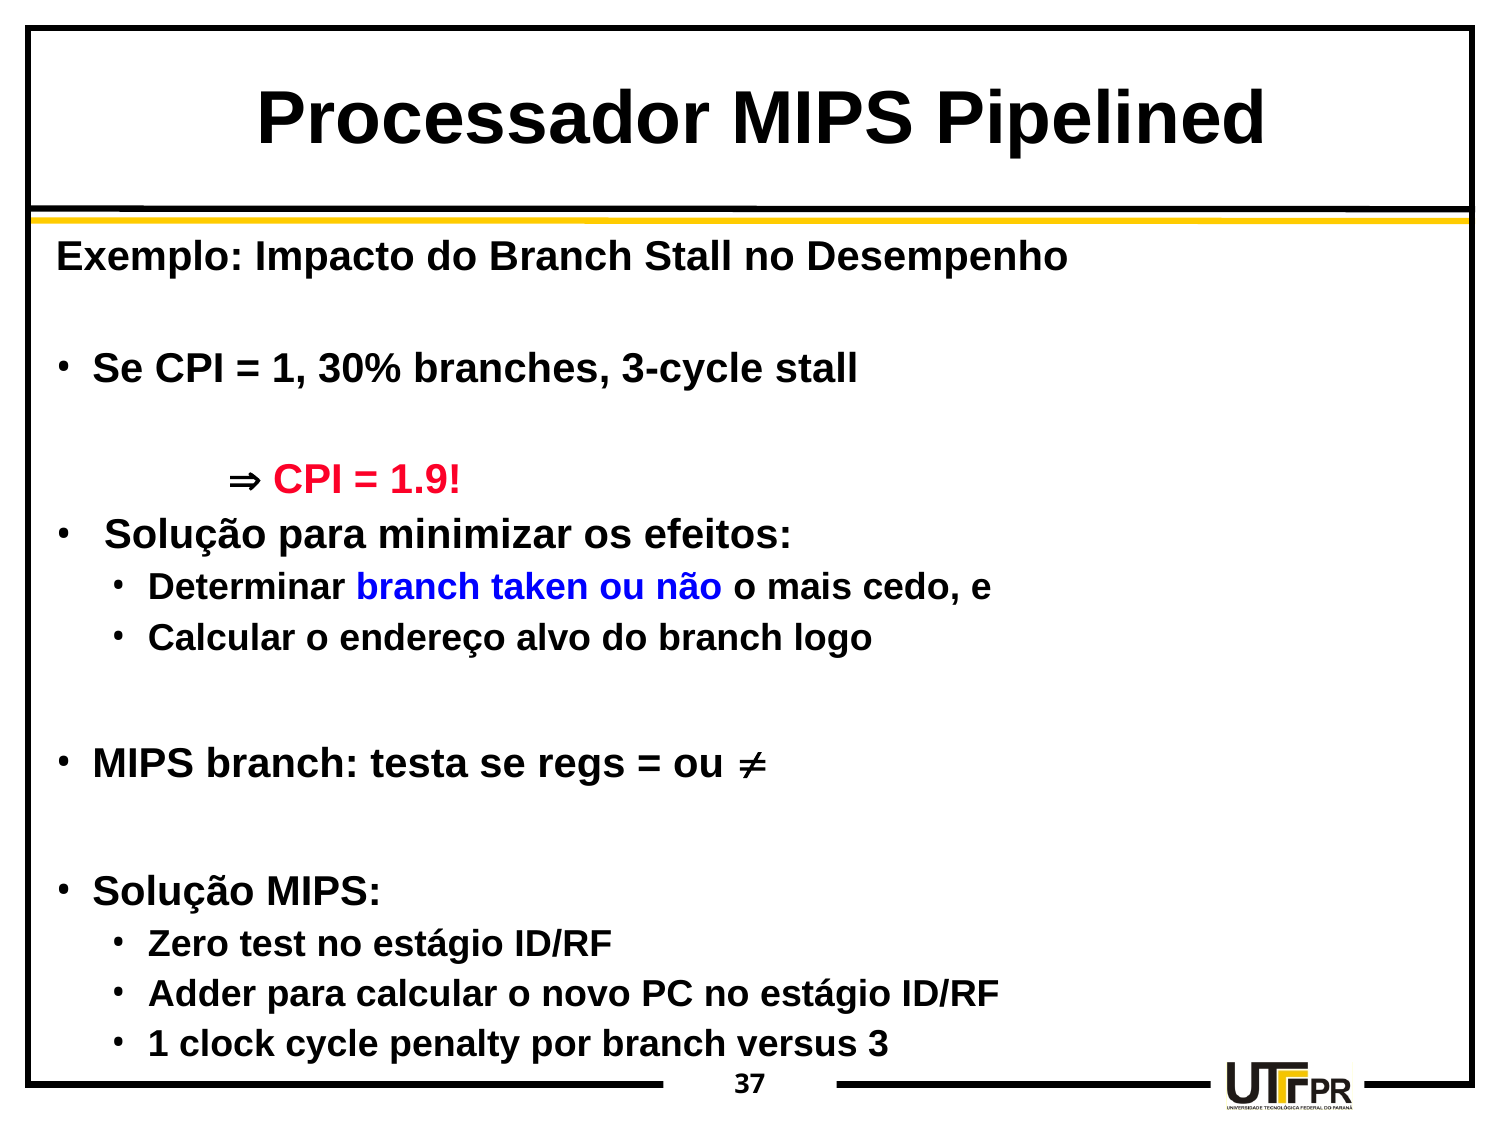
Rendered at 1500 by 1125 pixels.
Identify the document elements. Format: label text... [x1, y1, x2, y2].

list Exemplo: Impacto do Branch Stall no Desempenho Se CPI = 1, 30% branches, 3-cycle stall  CPI = 1.9! Solução para minimizar os efeitos: Determinar branch taken ou não o mais cedo, e Calcular o endereço alvo do branch logo MIPS branch: testa se regs = ou  Solução MIPS: Zero test no estágio ID/RF Adder para calcular o novo PC no estágio ID/RF 1 clock cycle penalty por branch versus 3 [41, 231, 1447, 1125]
title Processador MIPS Pipelined [38, 36, 1459, 199]
